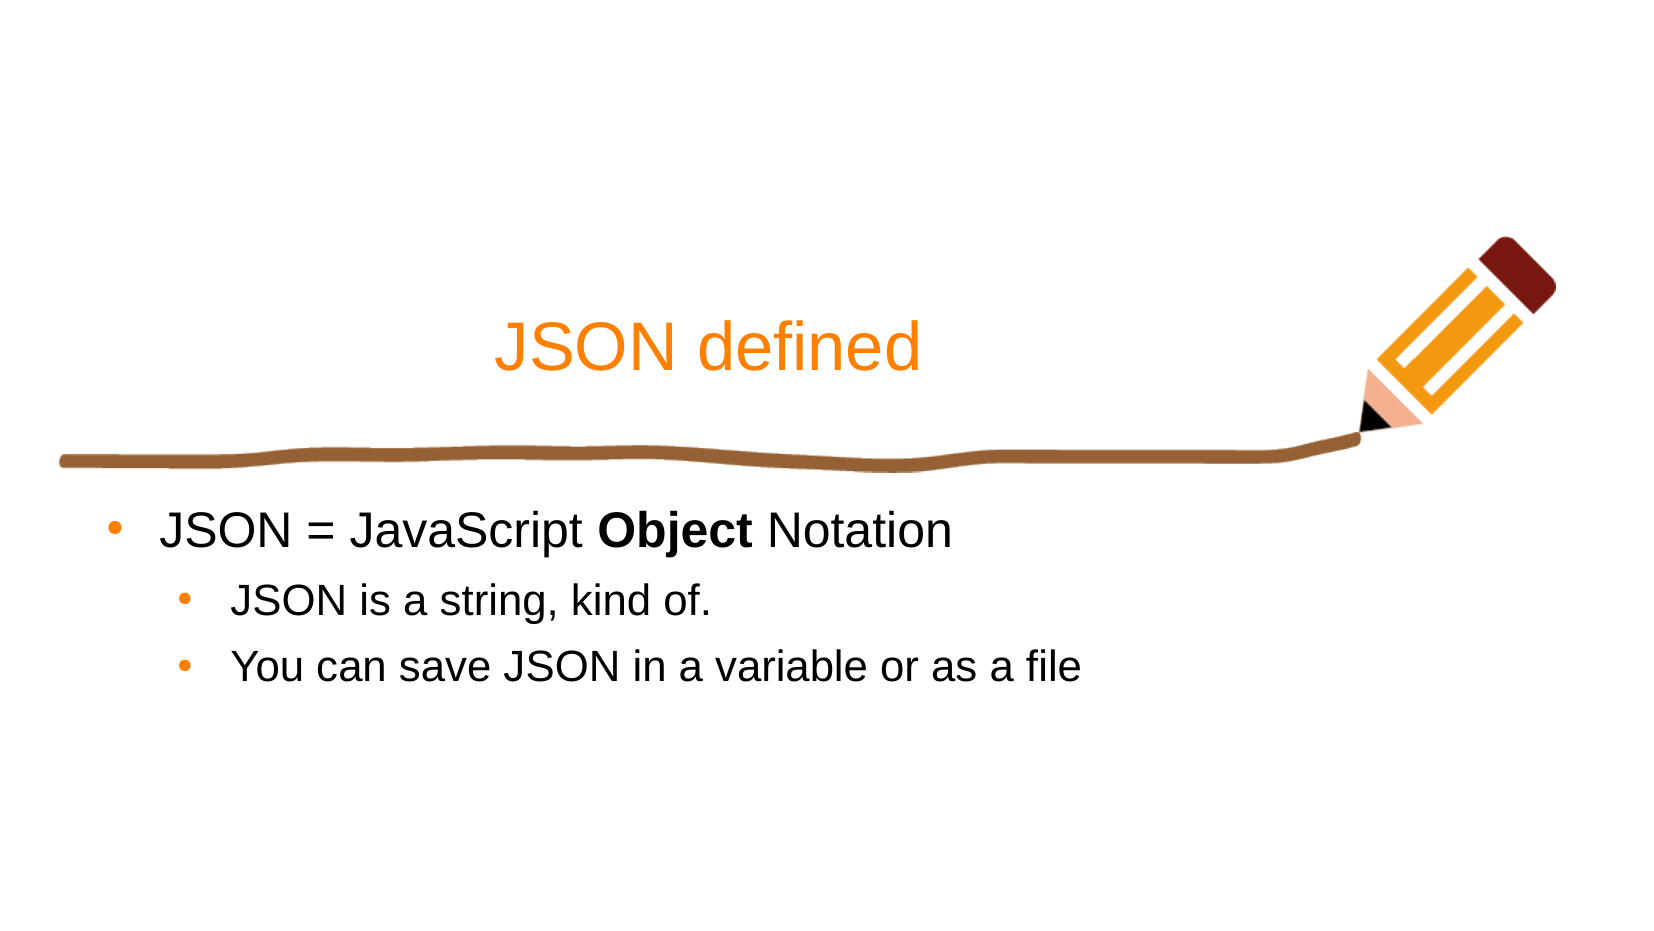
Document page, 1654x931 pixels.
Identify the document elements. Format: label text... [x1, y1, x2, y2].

list JSON = JavaScript Object Notation JSON is a string, kind of. You can save JSON in a variable or as a file [88, 501, 1565, 886]
title JSON defined [88, 265, 1329, 429]
picture [59, 236, 1556, 473]
